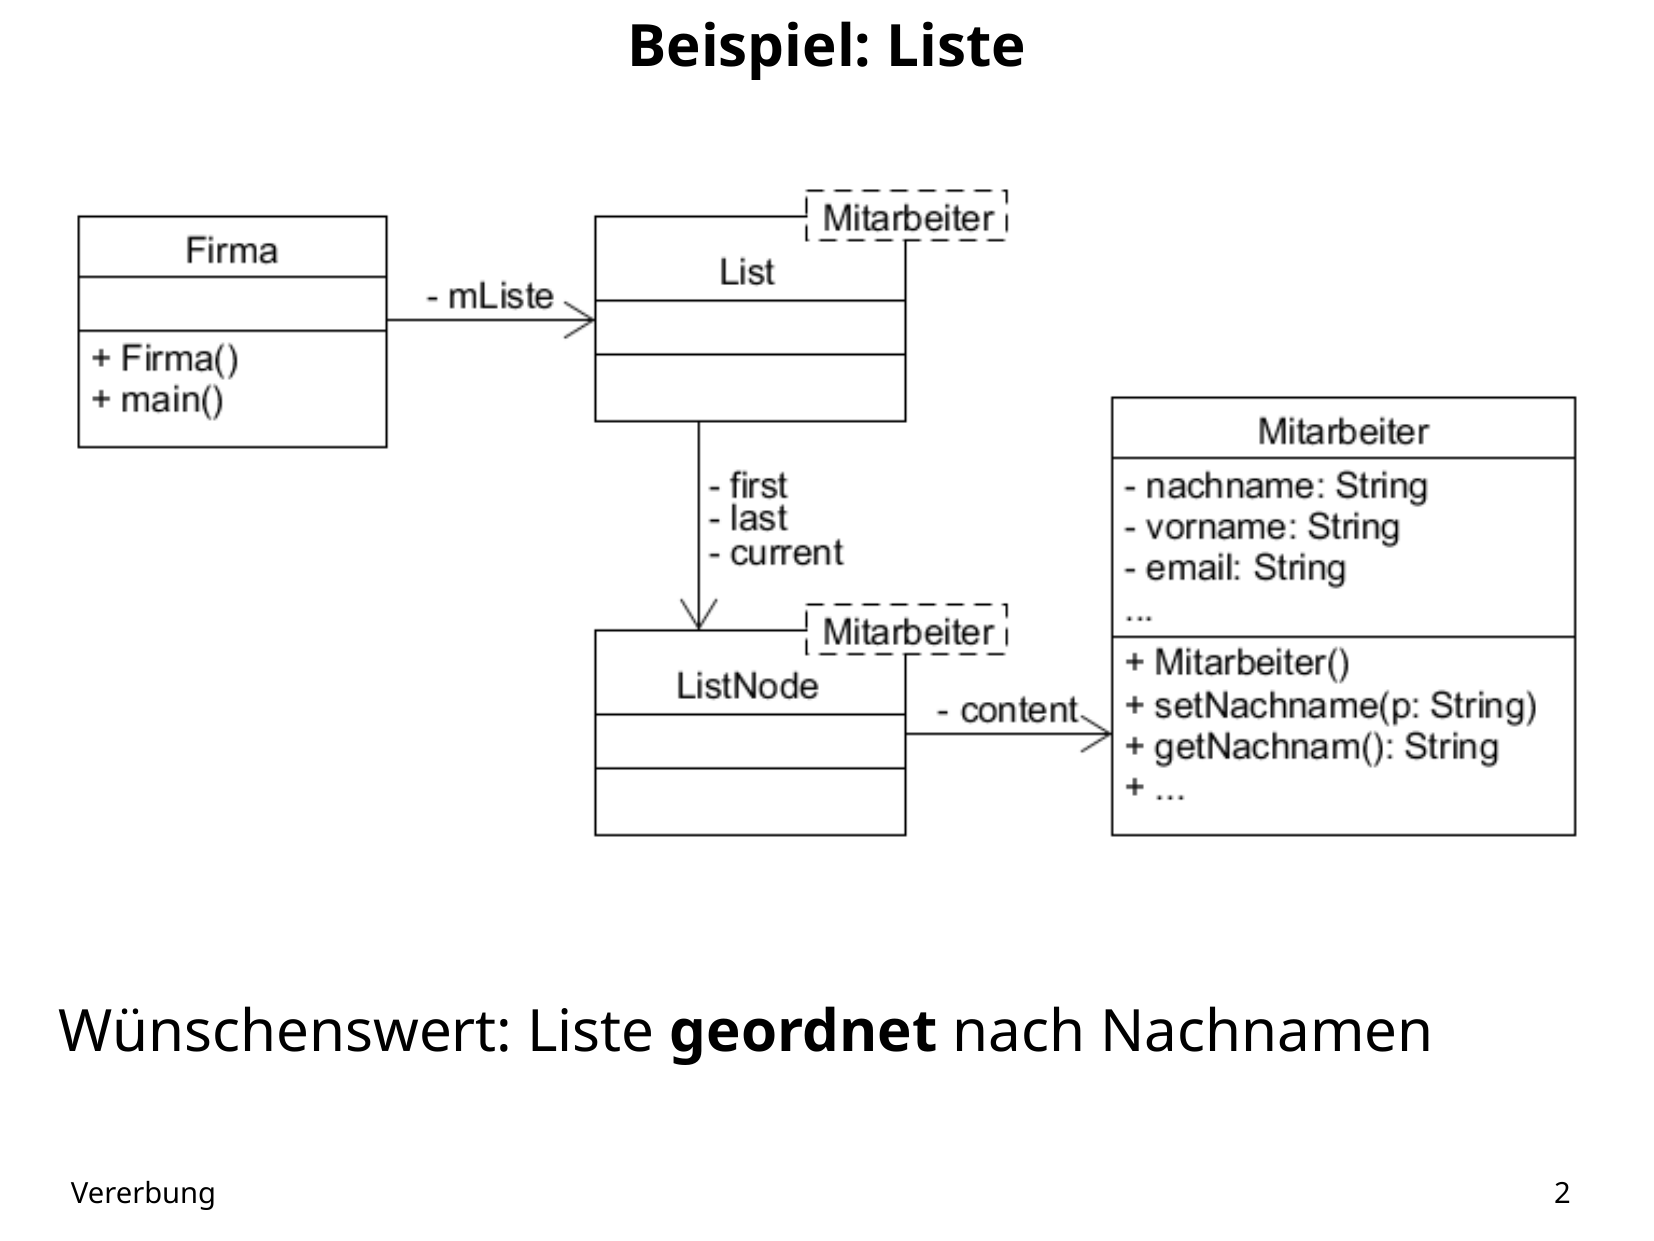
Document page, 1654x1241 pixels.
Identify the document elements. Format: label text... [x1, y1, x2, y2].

title Beispiel: Liste [0, 5, 1654, 83]
picture [76, 188, 1579, 839]
list Wünschenswert: Liste geordnet nach Nachnamen [59, 909, 1607, 1134]
